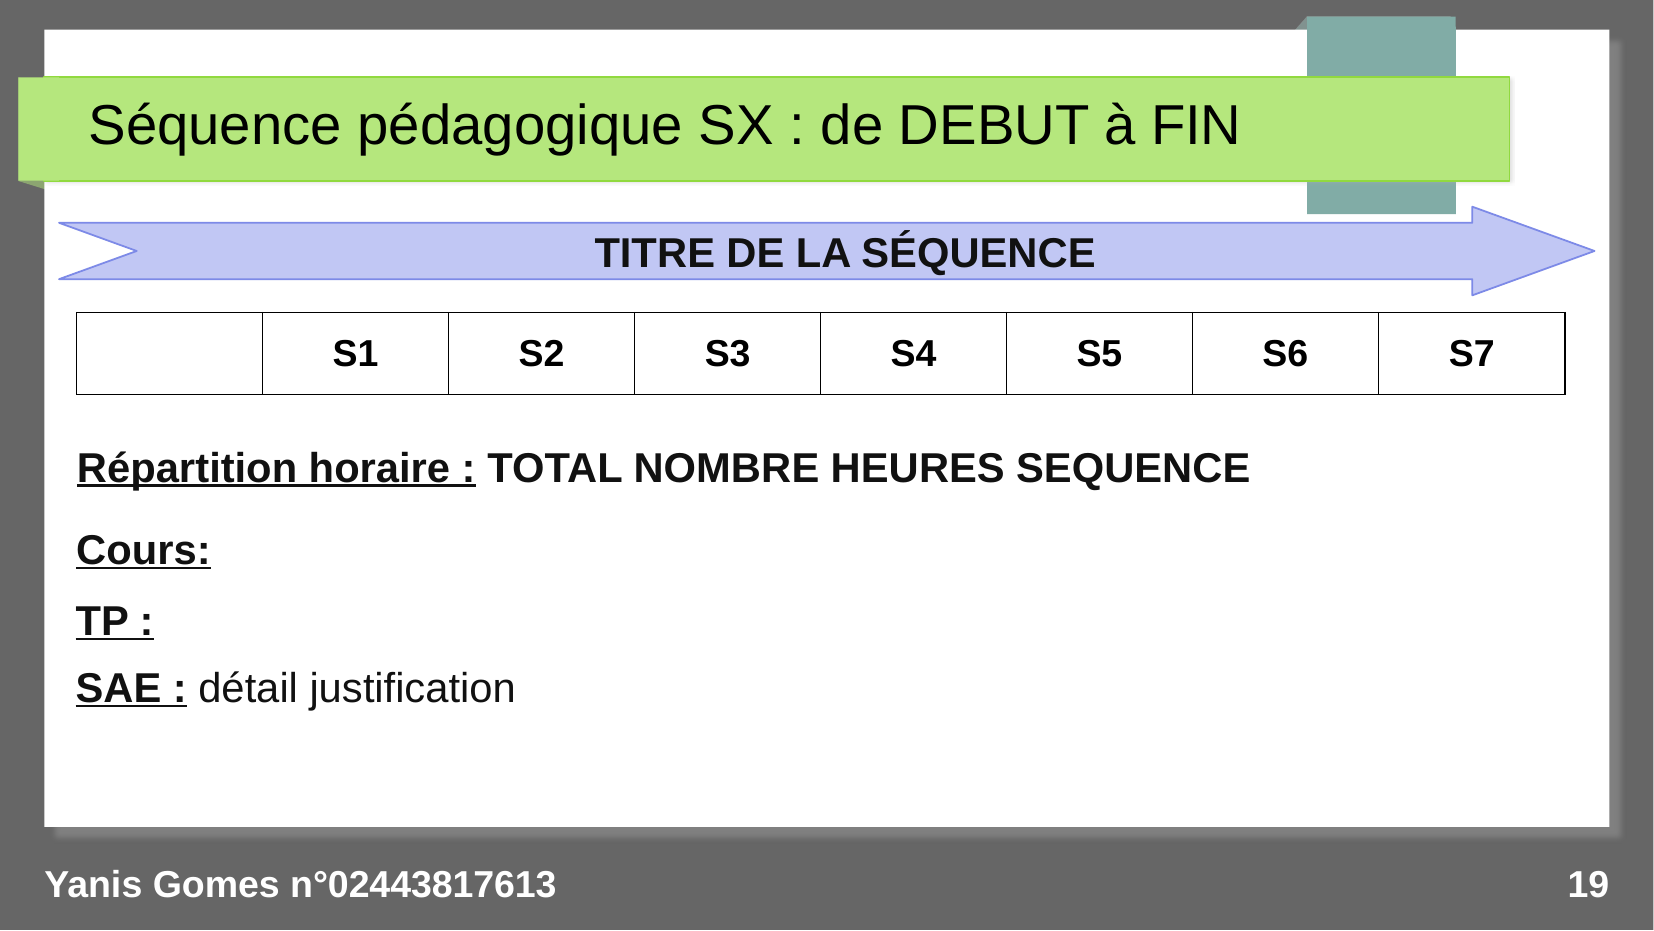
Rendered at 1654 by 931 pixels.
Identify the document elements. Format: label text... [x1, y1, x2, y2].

list TP : [75, 596, 1564, 646]
table_header S2 [449, 313, 634, 394]
text_box <numéro> [974, 856, 1625, 916]
list SAE : détail justification [75, 643, 1565, 733]
table_header S7 [1379, 313, 1564, 394]
title Séquence pédagogique SX : de DEBUT à FIN [88, 73, 1506, 178]
list TITRE DE LA SÉQUENCE [210, 228, 1481, 278]
list Cours: [76, 525, 1565, 575]
list Répartition horaire : TOTAL NOMBRE HEURES SEQUENCE [76, 442, 1565, 493]
table_header S6 [1193, 313, 1378, 394]
table_header S4 [821, 313, 1006, 394]
text_box Yanis Gomes n°02443817613 [29, 856, 680, 916]
table_header [77, 313, 262, 394]
table_header S3 [635, 313, 820, 394]
table_header S1 [263, 313, 448, 394]
text_box [59, 206, 1595, 296]
table_header S5 [1007, 313, 1192, 394]
